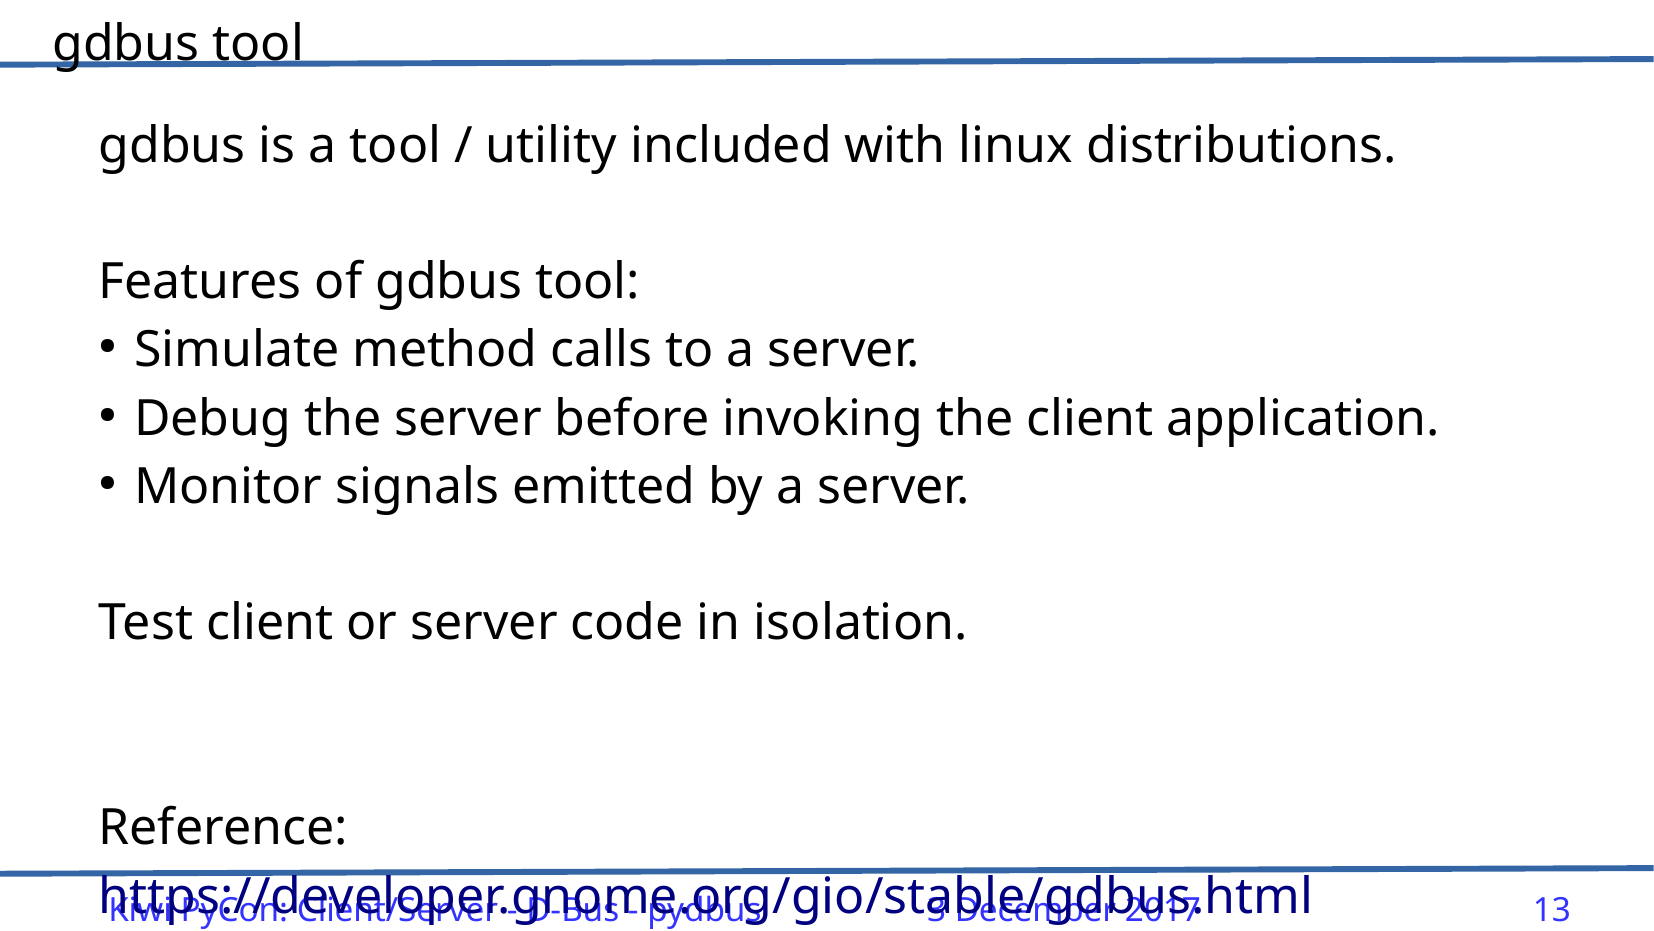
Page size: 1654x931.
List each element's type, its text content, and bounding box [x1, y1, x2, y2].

text_box gdbus is a tool / utility included with linux distributions. Features of gdbus tool: Simulate method calls to a server. Debug the server before invoking the client application. Monitor signals emitted by a server. Test client or server code in isolation. Reference: https://developer.gnome.org/gio/stable/gdbus.html https://github.com/GNOME/glib/blob/master/gio/gdbus-tool.c [84, 101, 1586, 817]
text_box gdbus tool [37, 0, 1540, 76]
